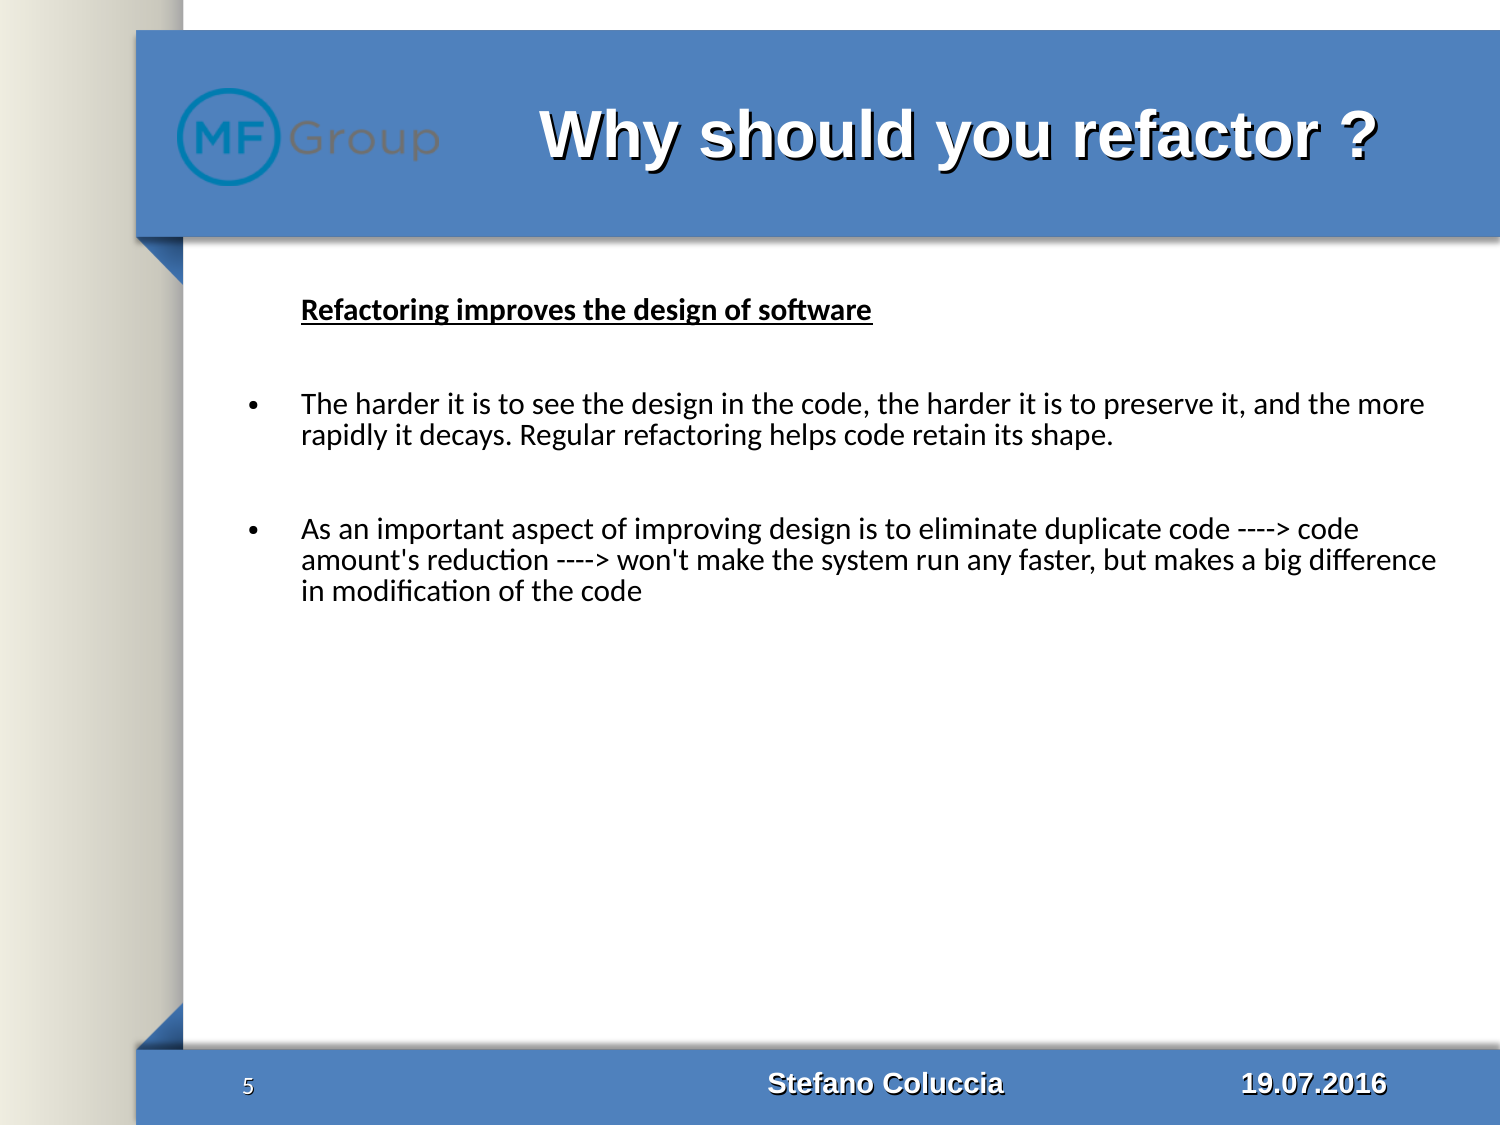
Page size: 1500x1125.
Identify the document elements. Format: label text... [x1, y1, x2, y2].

title Why should you refactor ? [472, 57, 1447, 211]
title Stefano Coluccia [738, 1062, 1034, 1105]
title 19.07.2016 [1151, 1062, 1477, 1105]
list Refactoring improves the design of software The harder it is to see the design in the code, the harder it is to preserve it, and the more rapidly it decays. Regular refactoring helps code retain its shape. As an important aspect of improving design is to eliminate duplicate code ----> code amount's reduction ----> won't make the system run any faster, but makes a big difference in modification of the code [230, 265, 1447, 1009]
picture [0, 0, 1500, 1125]
